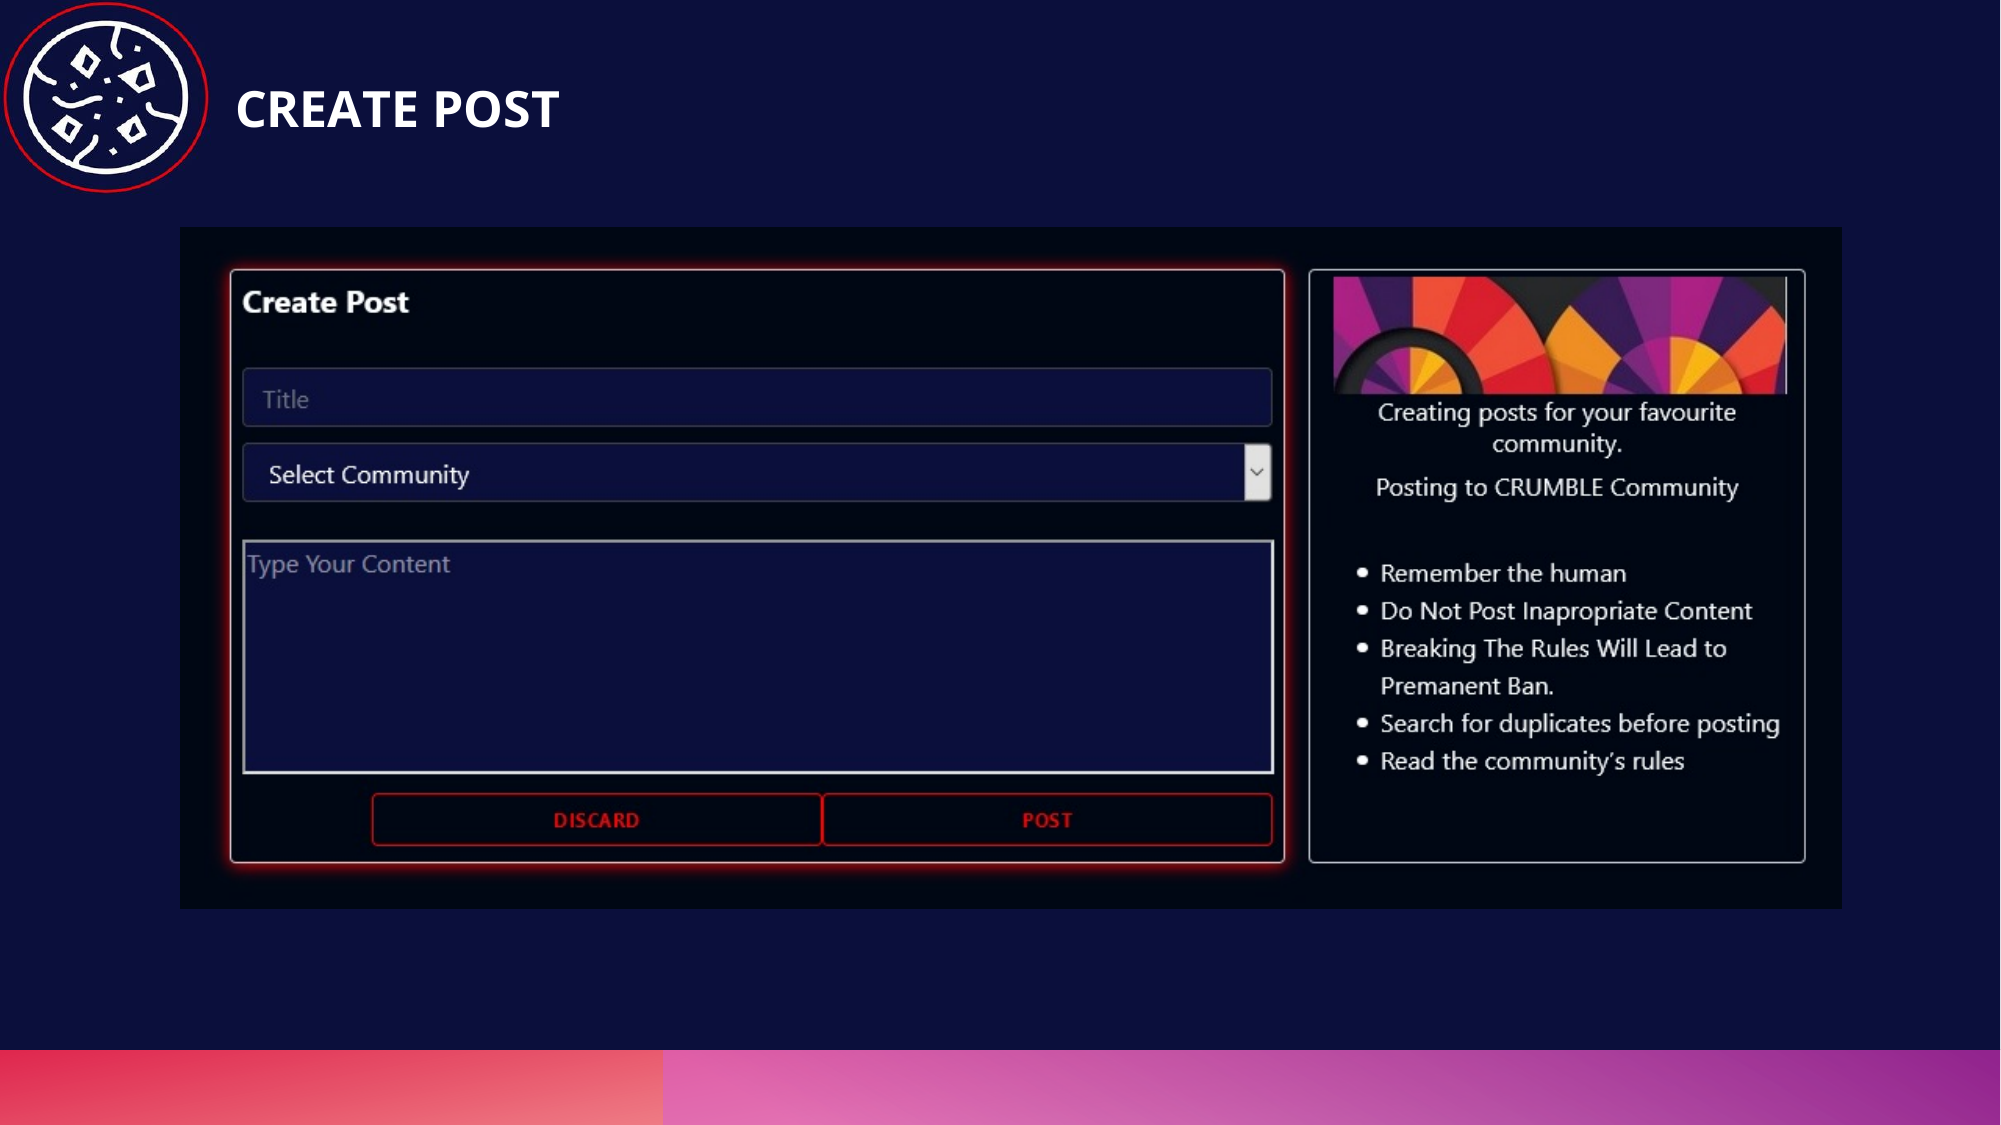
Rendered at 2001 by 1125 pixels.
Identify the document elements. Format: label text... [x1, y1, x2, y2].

title CREATE POST [235, 36, 1756, 138]
list [211, 37, 877, 173]
picture [0, 0, 2001, 1125]
